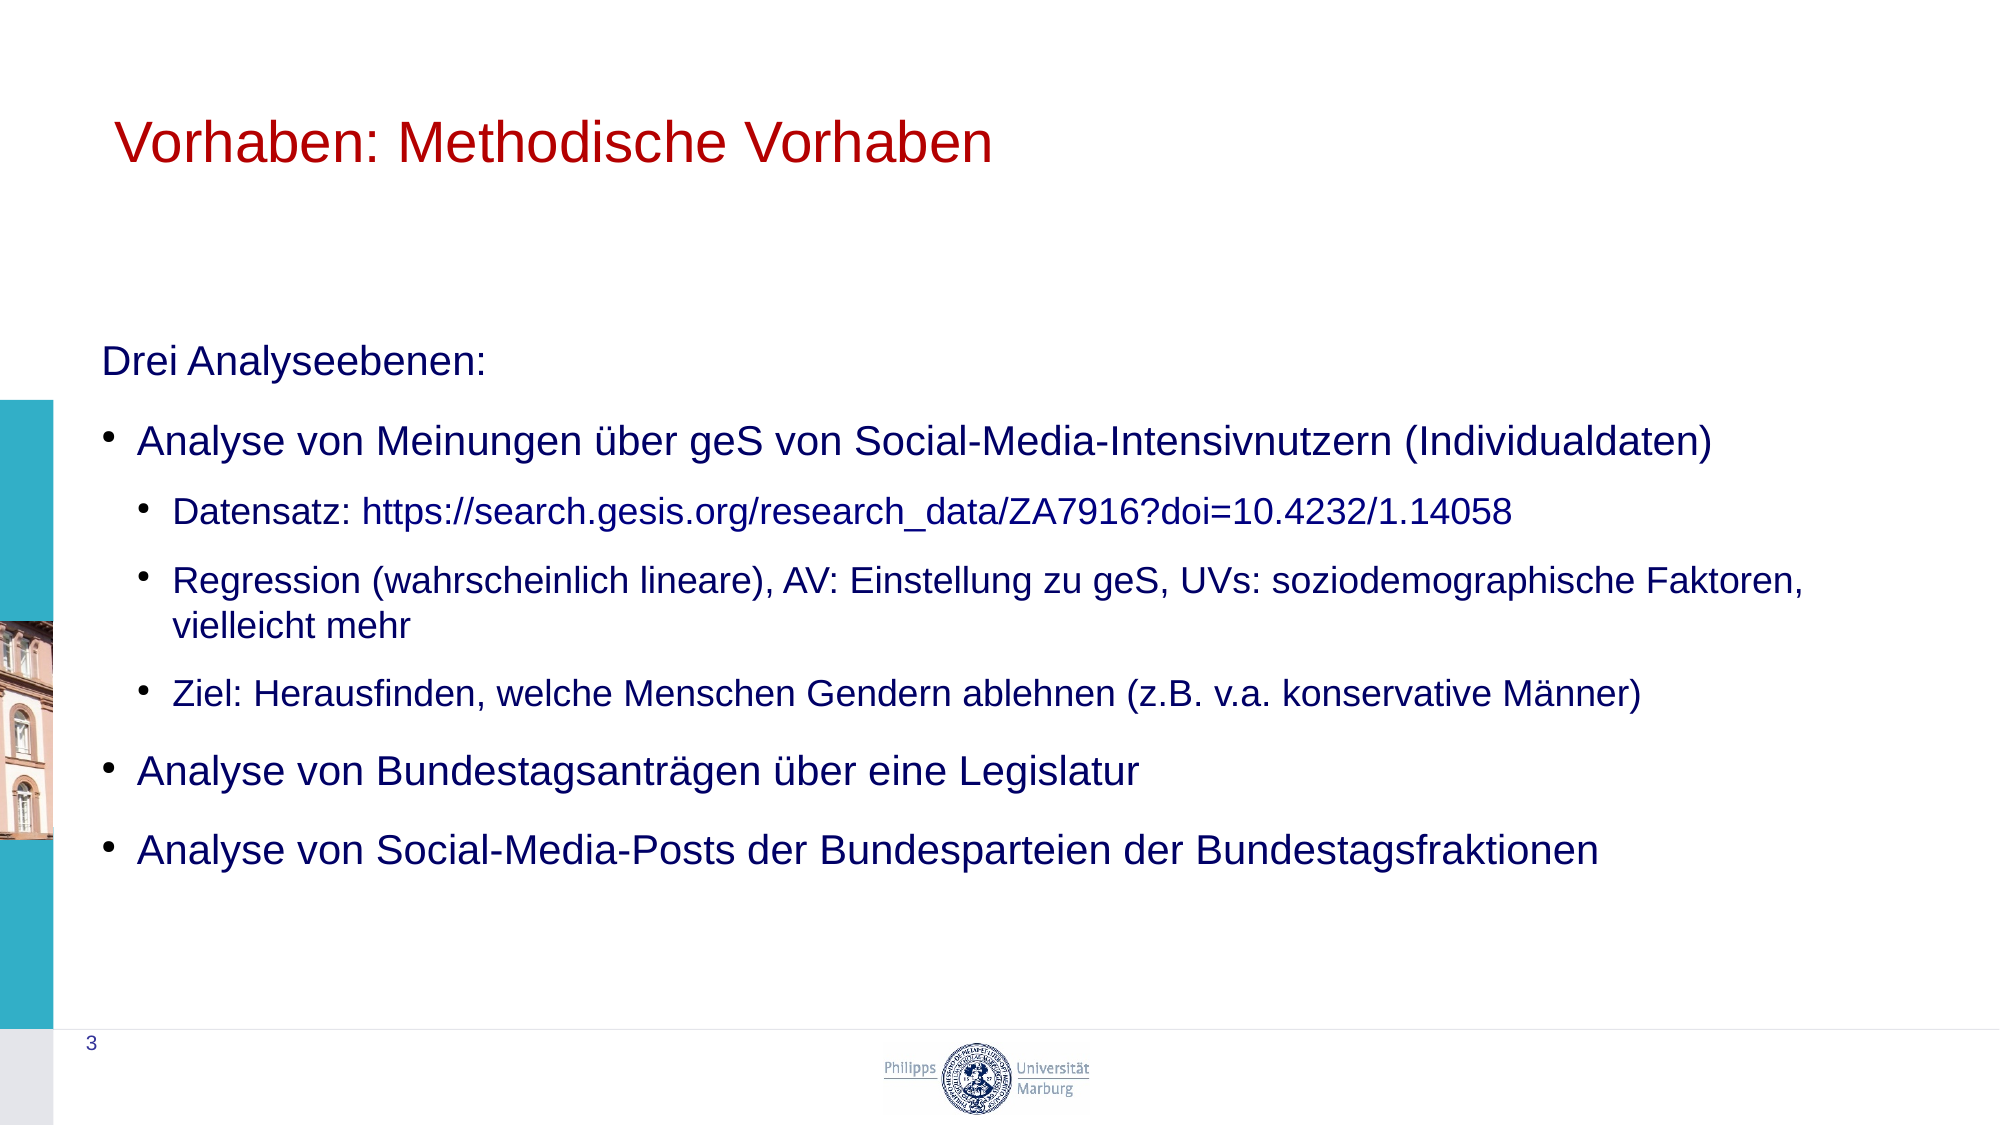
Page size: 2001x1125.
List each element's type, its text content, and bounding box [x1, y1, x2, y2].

list Drei Analyseebenen: Analyse von Meinungen über geS von Social-Media-Intensivnutzern (Individualdaten) Datensatz: https://search.gesis.org/research_data/ZA7916?doi=10.4232/1.14058 Regression (wahrscheinlich lineare), AV: Einstellung zu geS, UVs: soziodemographische Faktoren, vielleicht mehr Ziel: Herausfinden, welche Menschen Gendern ablehnen (z.B. v.a. konservative Männer) Analyse von Bundestagsanträgen über eine Legislatur Analyse von Social-Media-Posts der Bundesparteien der Bundestagsfraktionen [86, 326, 1887, 991]
title Vorhaben: Methodische Vorhaben [99, 45, 1900, 233]
picture [883, 1042, 1090, 1115]
picture [0, 621, 53, 840]
slide_number <Foliennummer> [70, 1022, 538, 1101]
